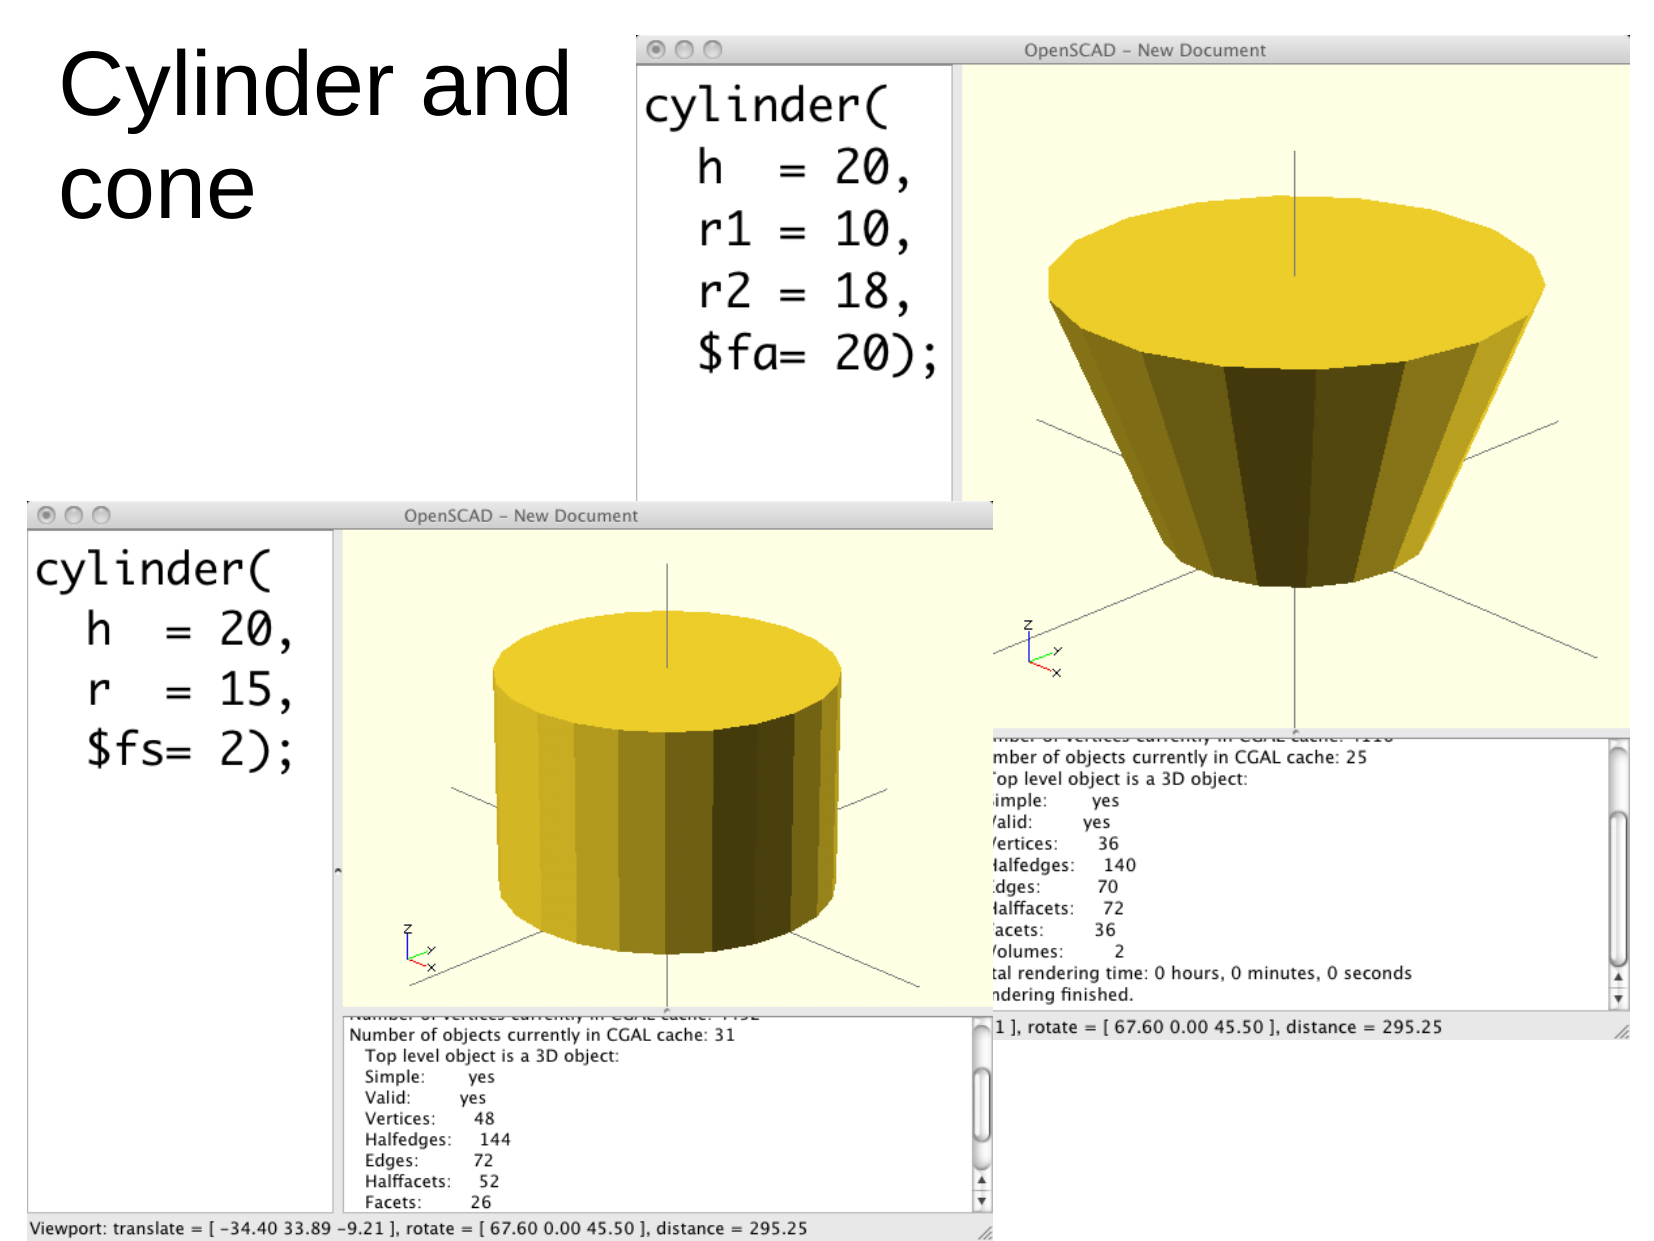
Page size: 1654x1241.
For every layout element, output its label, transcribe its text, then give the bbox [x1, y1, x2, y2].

picture [27, 35, 1630, 1241]
title Cylinder and cone [59, 32, 665, 238]
